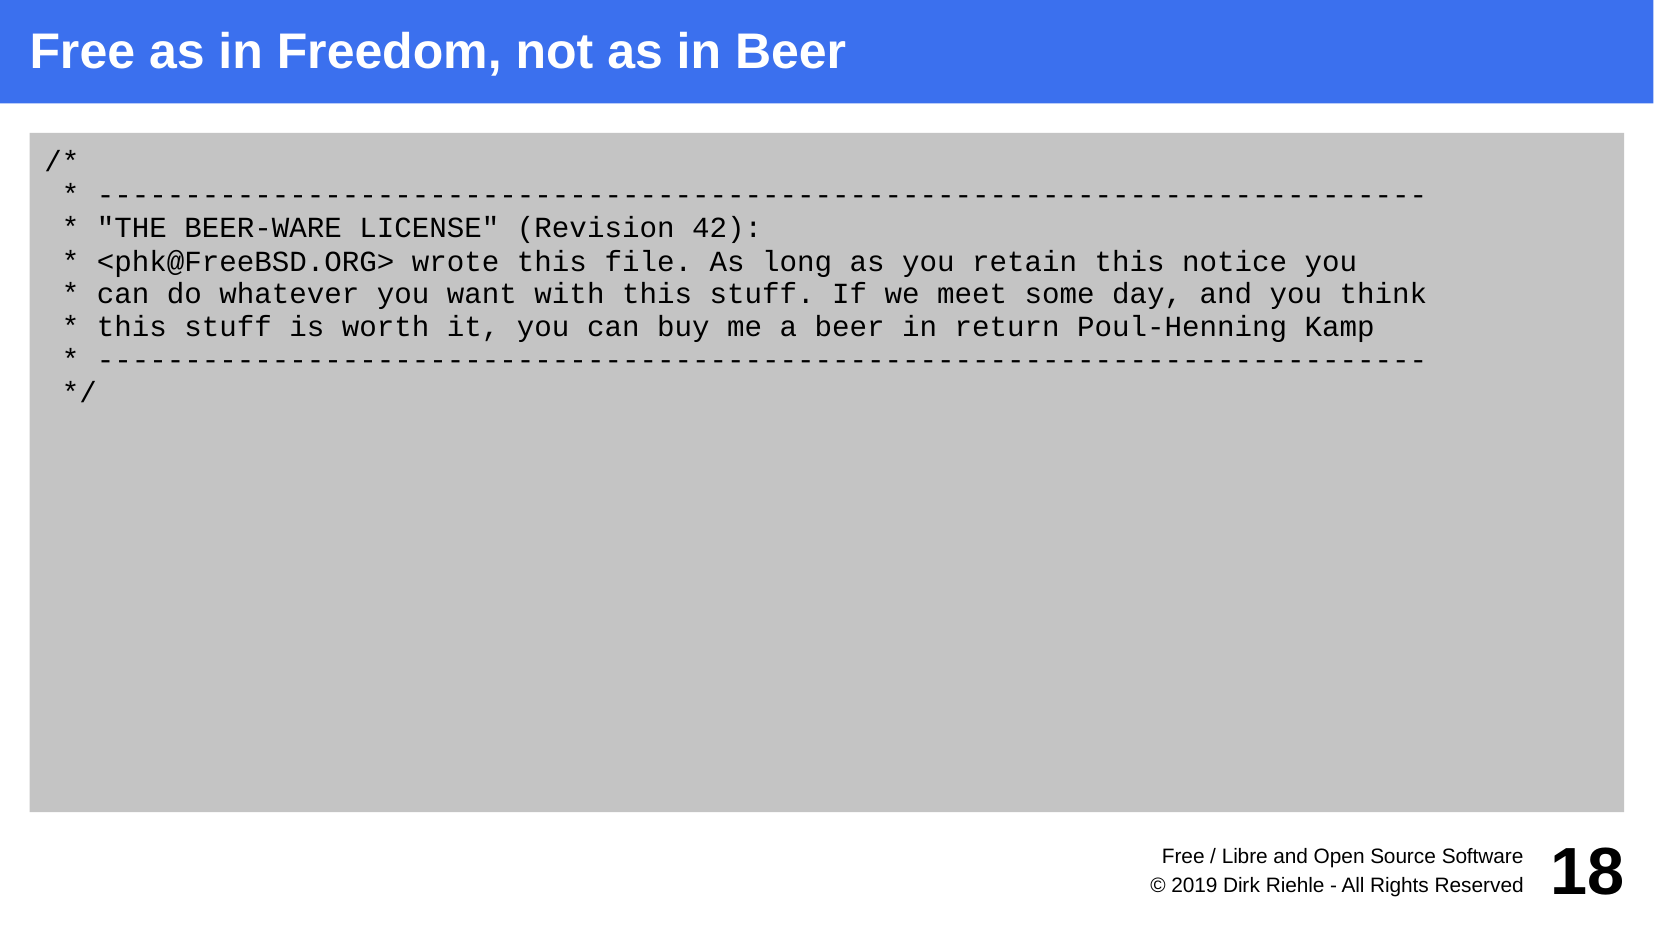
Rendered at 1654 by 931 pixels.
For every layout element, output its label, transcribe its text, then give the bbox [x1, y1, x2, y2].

title Free as in Freedom, not as in Beer [0, 0, 1654, 104]
text_box /* * ---------------------------------------------------------------------------- * "THE BEER-WARE LICENSE" (Revision 42): * <phk@FreeBSD.ORG> wrote this file. As long as you retain this notice you * can do whatever you want with this stuff. If we meet some day, and you think * this stuff is worth it, you can buy me a beer in return Poul-Henning Kamp * ---------------------------------------------------------------------------- */ [29, 132, 1625, 813]
